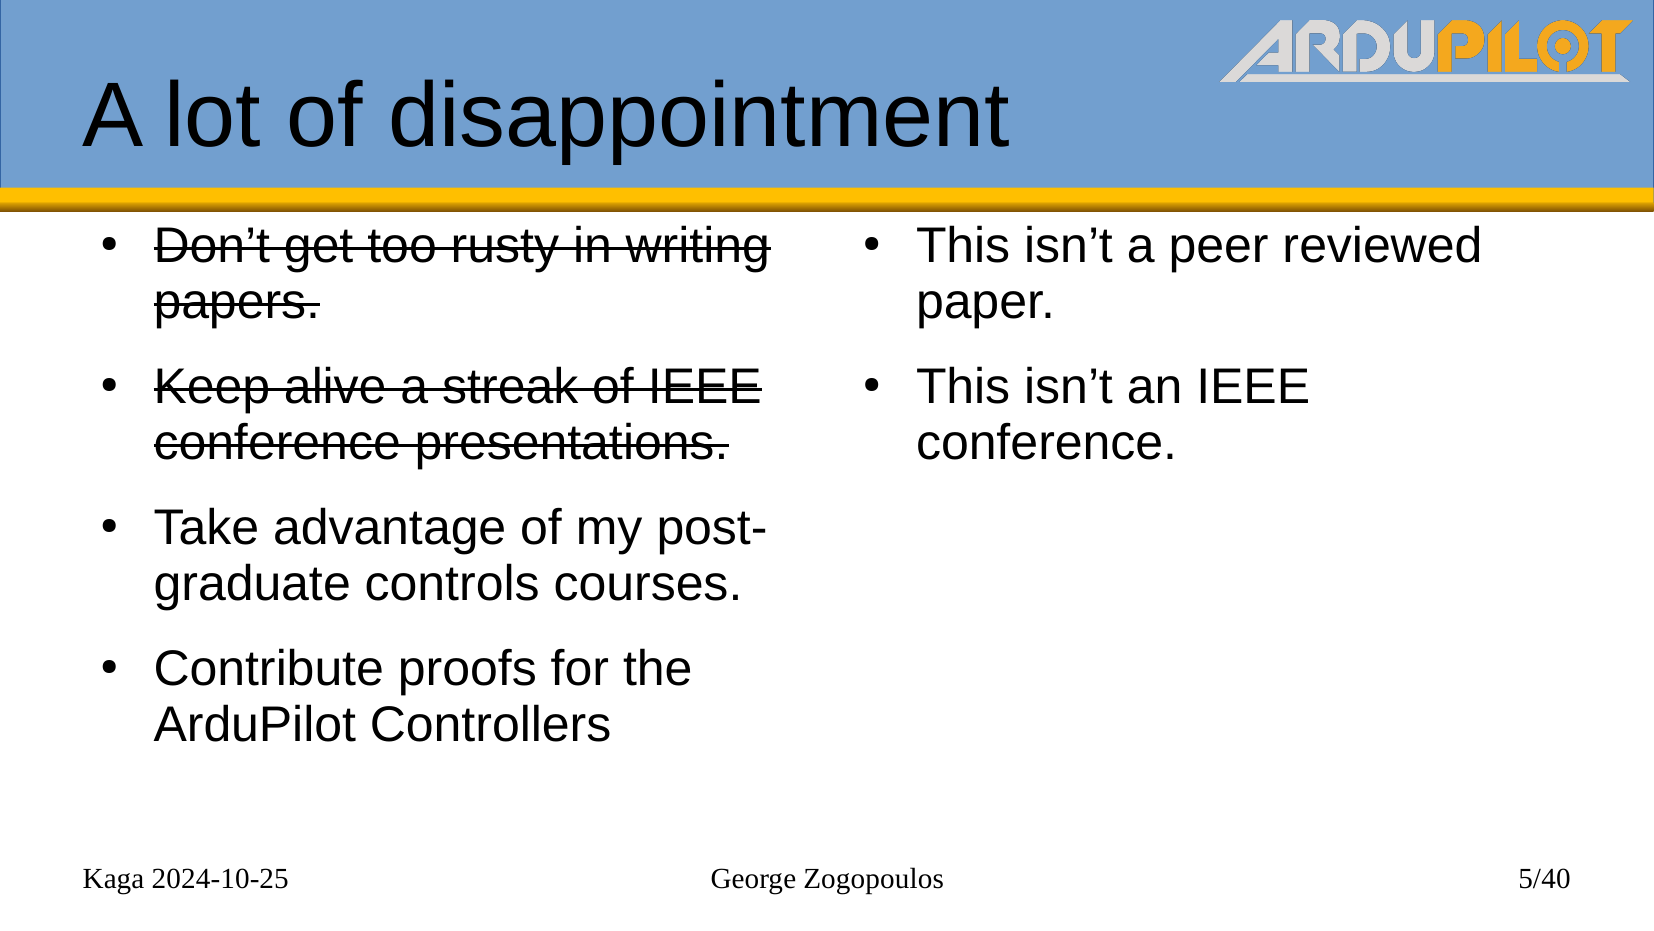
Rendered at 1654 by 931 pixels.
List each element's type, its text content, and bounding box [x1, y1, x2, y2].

list This isn’t a peer reviewed paper. This isn’t an IEEE conference. [845, 217, 1572, 757]
title A lot of disappointment [82, 37, 1571, 193]
picture [1219, 20, 1633, 82]
list Don’t get too rusty in writing papers. Keep alive a streak of IEEE conference presentations. Take advantage of my post-graduate controls courses. Contribute proofs for the ArduPilot Controllers [82, 217, 809, 757]
